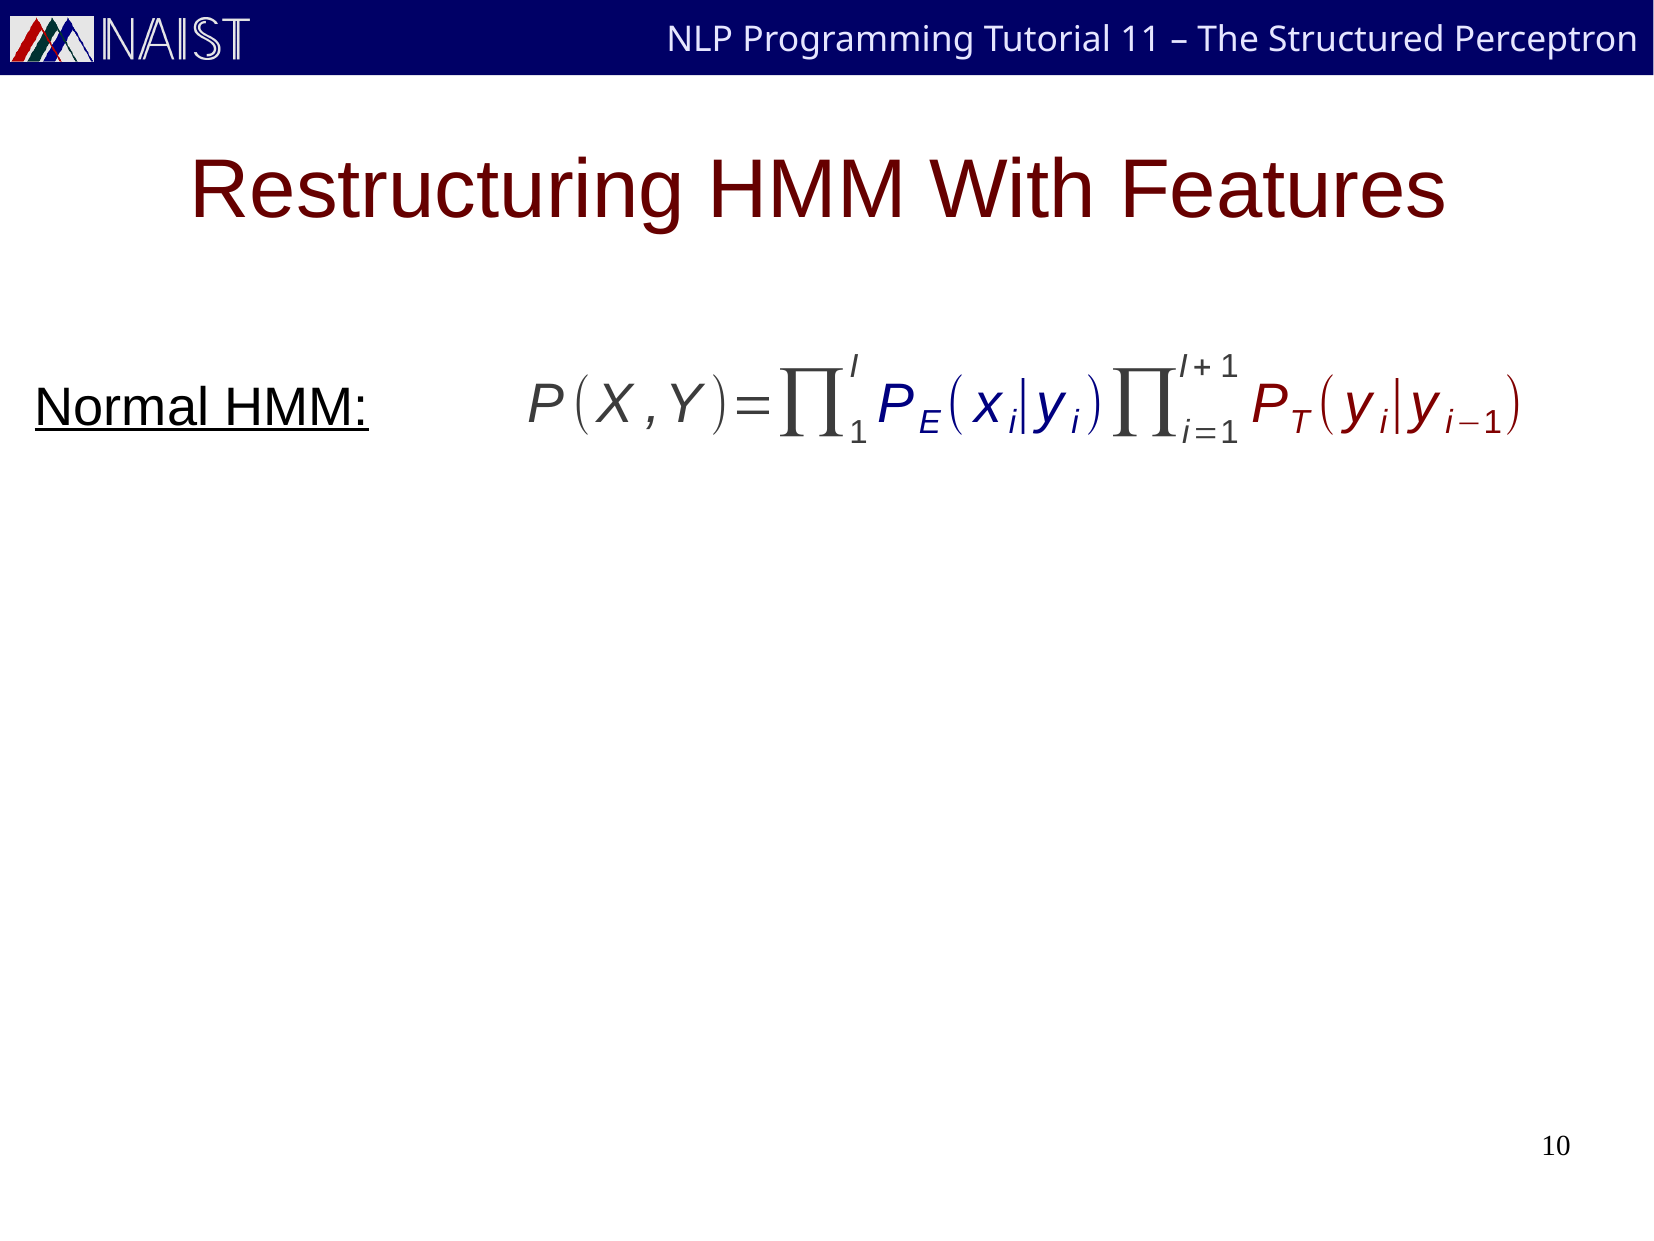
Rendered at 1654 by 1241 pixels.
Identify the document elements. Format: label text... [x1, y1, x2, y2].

chart [513, 346, 1538, 452]
picture [102, 17, 251, 60]
text_box Normal HMM: [19, 369, 385, 445]
picture [10, 16, 94, 62]
title Restructuring HMM With Features [75, 100, 1564, 277]
